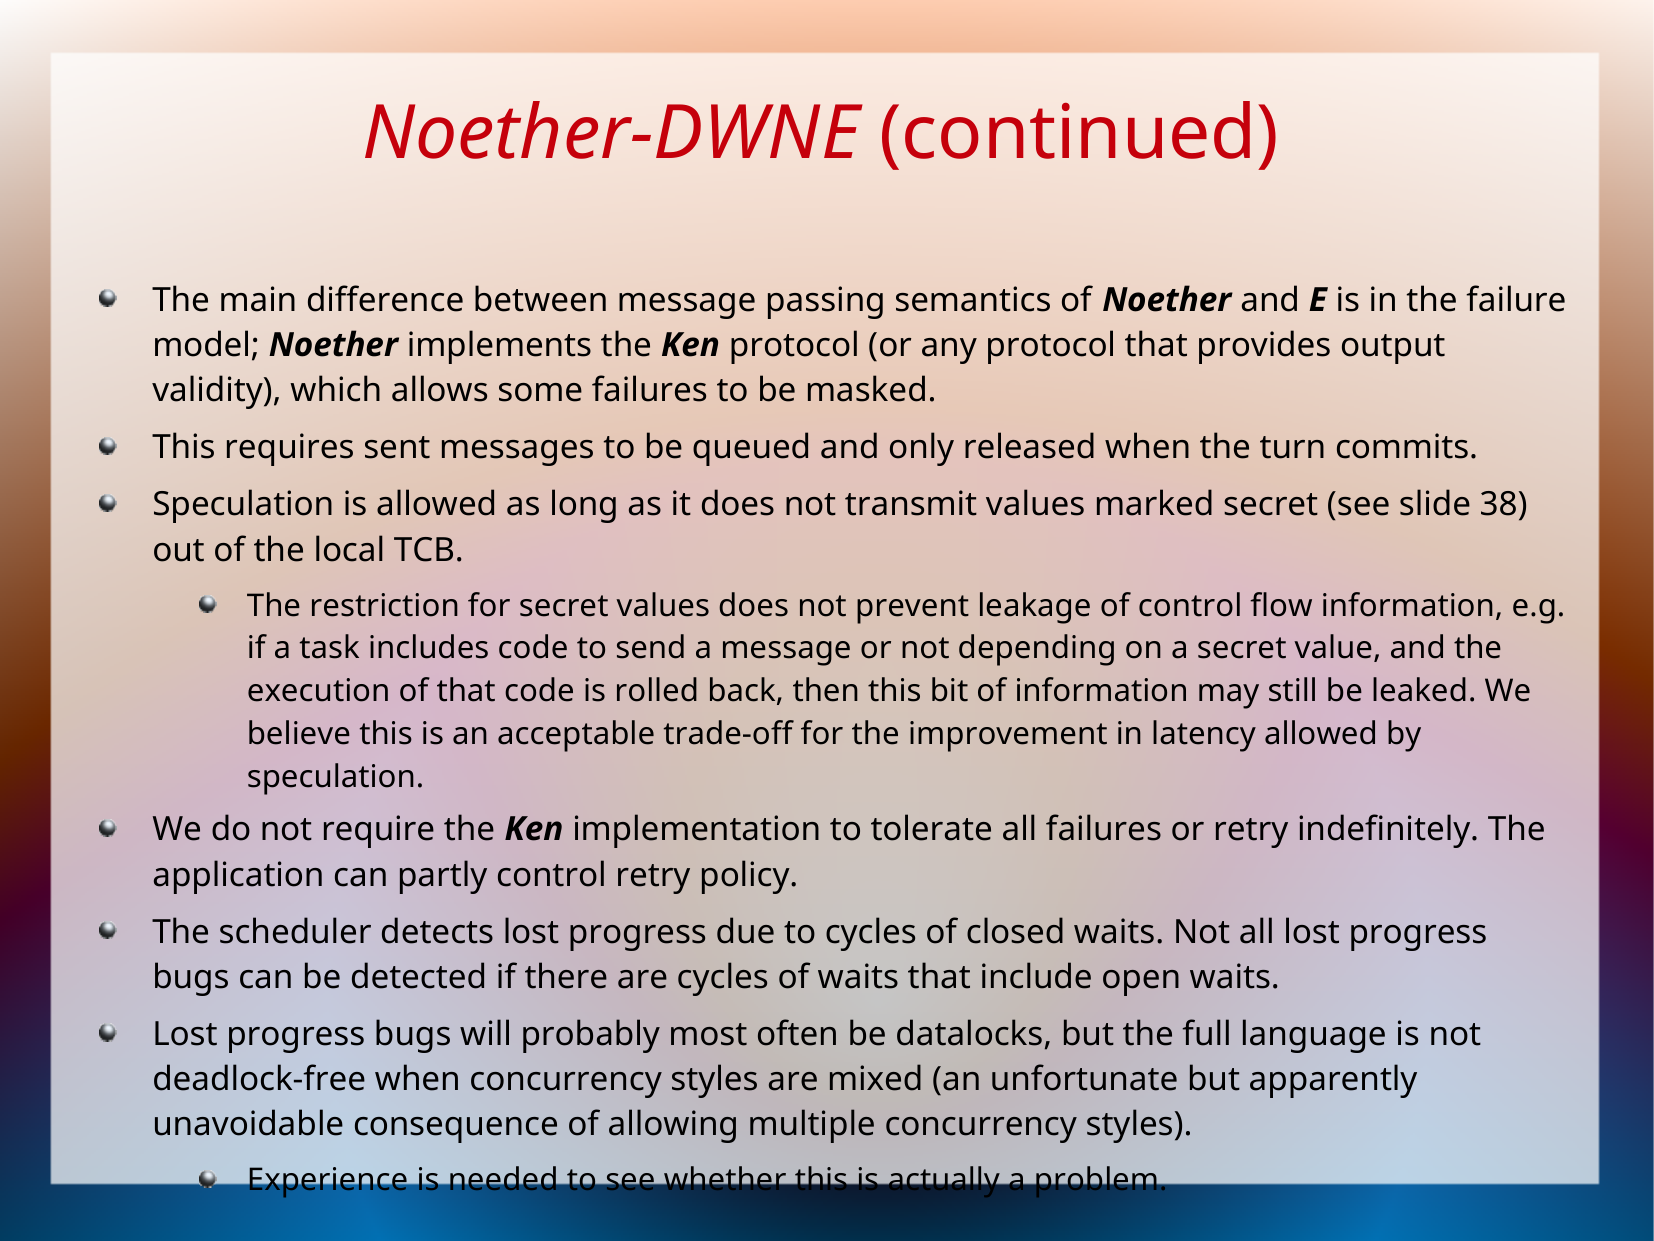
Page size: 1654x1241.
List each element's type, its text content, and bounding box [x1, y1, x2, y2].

list The main difference between message passing semantics of Noether and E is in the failure model; Noether implements the Ken protocol (or any protocol that provides output validity), which allows some failures to be masked. This requires sent messages to be queued and only released when the turn commits. Speculation is allowed as long as it does not transmit values marked secret (see slide 38) out of the local TCB. The restriction for secret values does not prevent leakage of control flow information, e.g. if a task includes code to send a message or not depending on a secret value, and the execution of that code is rolled back, then this bit of information may still be leaked. We believe this is an acceptable trade-off for the improvement in latency allowed by speculation. We do not require the Ken implementation to tolerate all failures or retry indefinitely. The application can partly control retry policy. The scheduler detects lost progress due to cycles of closed waits. Not all lost progress bugs can be detected if there are cycles of waits that include open waits. Lost progress bugs will probably most often be datalocks, but the full language is not deadlock‑free when concurrency styles are mixed (an unfortunate but apparently unavoidable consequence of allowing multiple concurrency styles). Experience is needed to see whether this is actually a problem. [81, 275, 1570, 1080]
title Noether-DWNE (continued) [76, 59, 1565, 200]
picture [0, 0, 1654, 1241]
